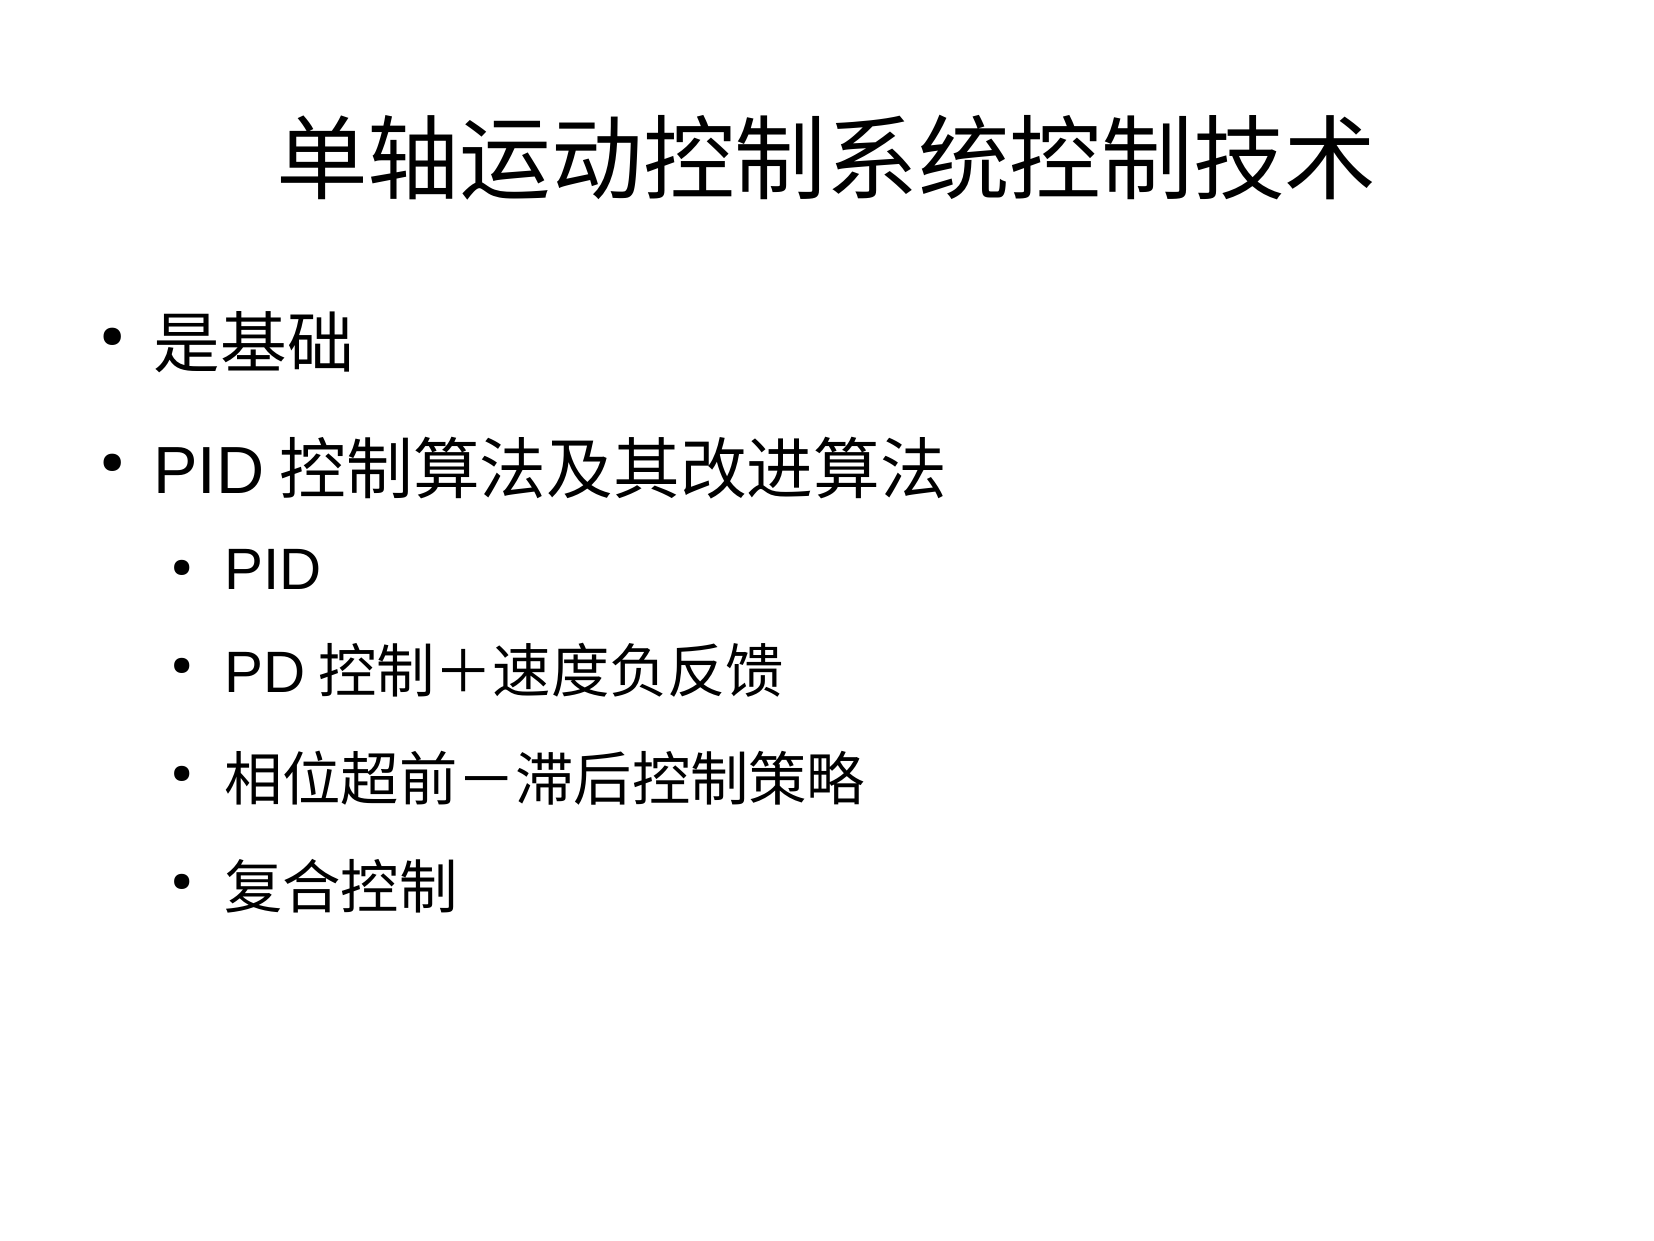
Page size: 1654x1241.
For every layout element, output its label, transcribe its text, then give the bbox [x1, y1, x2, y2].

list 是基础 PID控制算法及其改进算法 PID PD控制＋速度负反馈 相位超前－滞后控制策略 复合控制 [82, 290, 1571, 1094]
title 单轴运动控制系统控制技术 [82, 49, 1571, 257]
